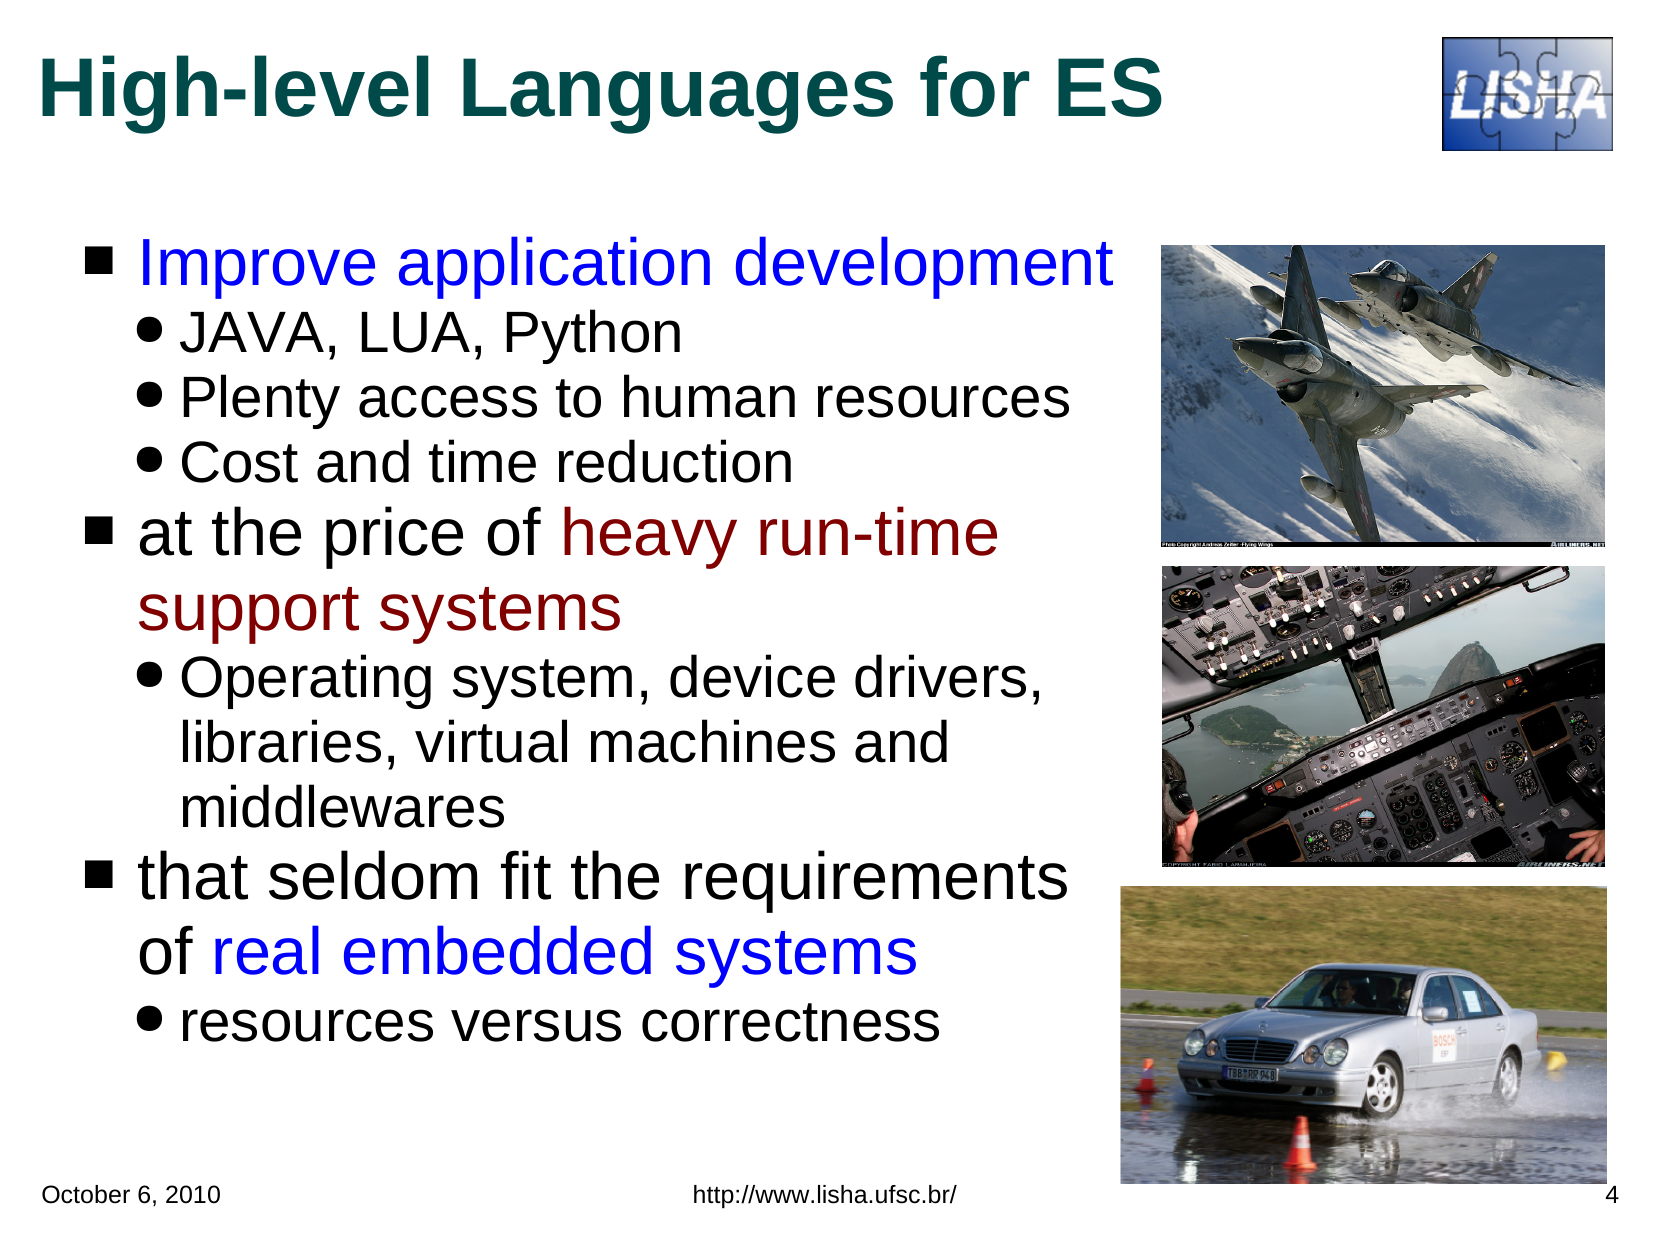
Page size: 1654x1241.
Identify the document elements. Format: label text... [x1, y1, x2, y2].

picture [1161, 245, 1605, 547]
picture [1442, 37, 1613, 151]
picture [1162, 566, 1605, 867]
list Improve application development JAVA, LUA, Python Plenty access to human resources Cost and time reduction at the price of heavy run-time support systems Operating system, device drivers, libraries, virtual machines and middlewares that seldom fit the requirements of real embedded systems resources versus correctness [37, 225, 1126, 1163]
picture [1119, 886, 1607, 1185]
title High-level Languages for ES [37, 37, 1426, 151]
